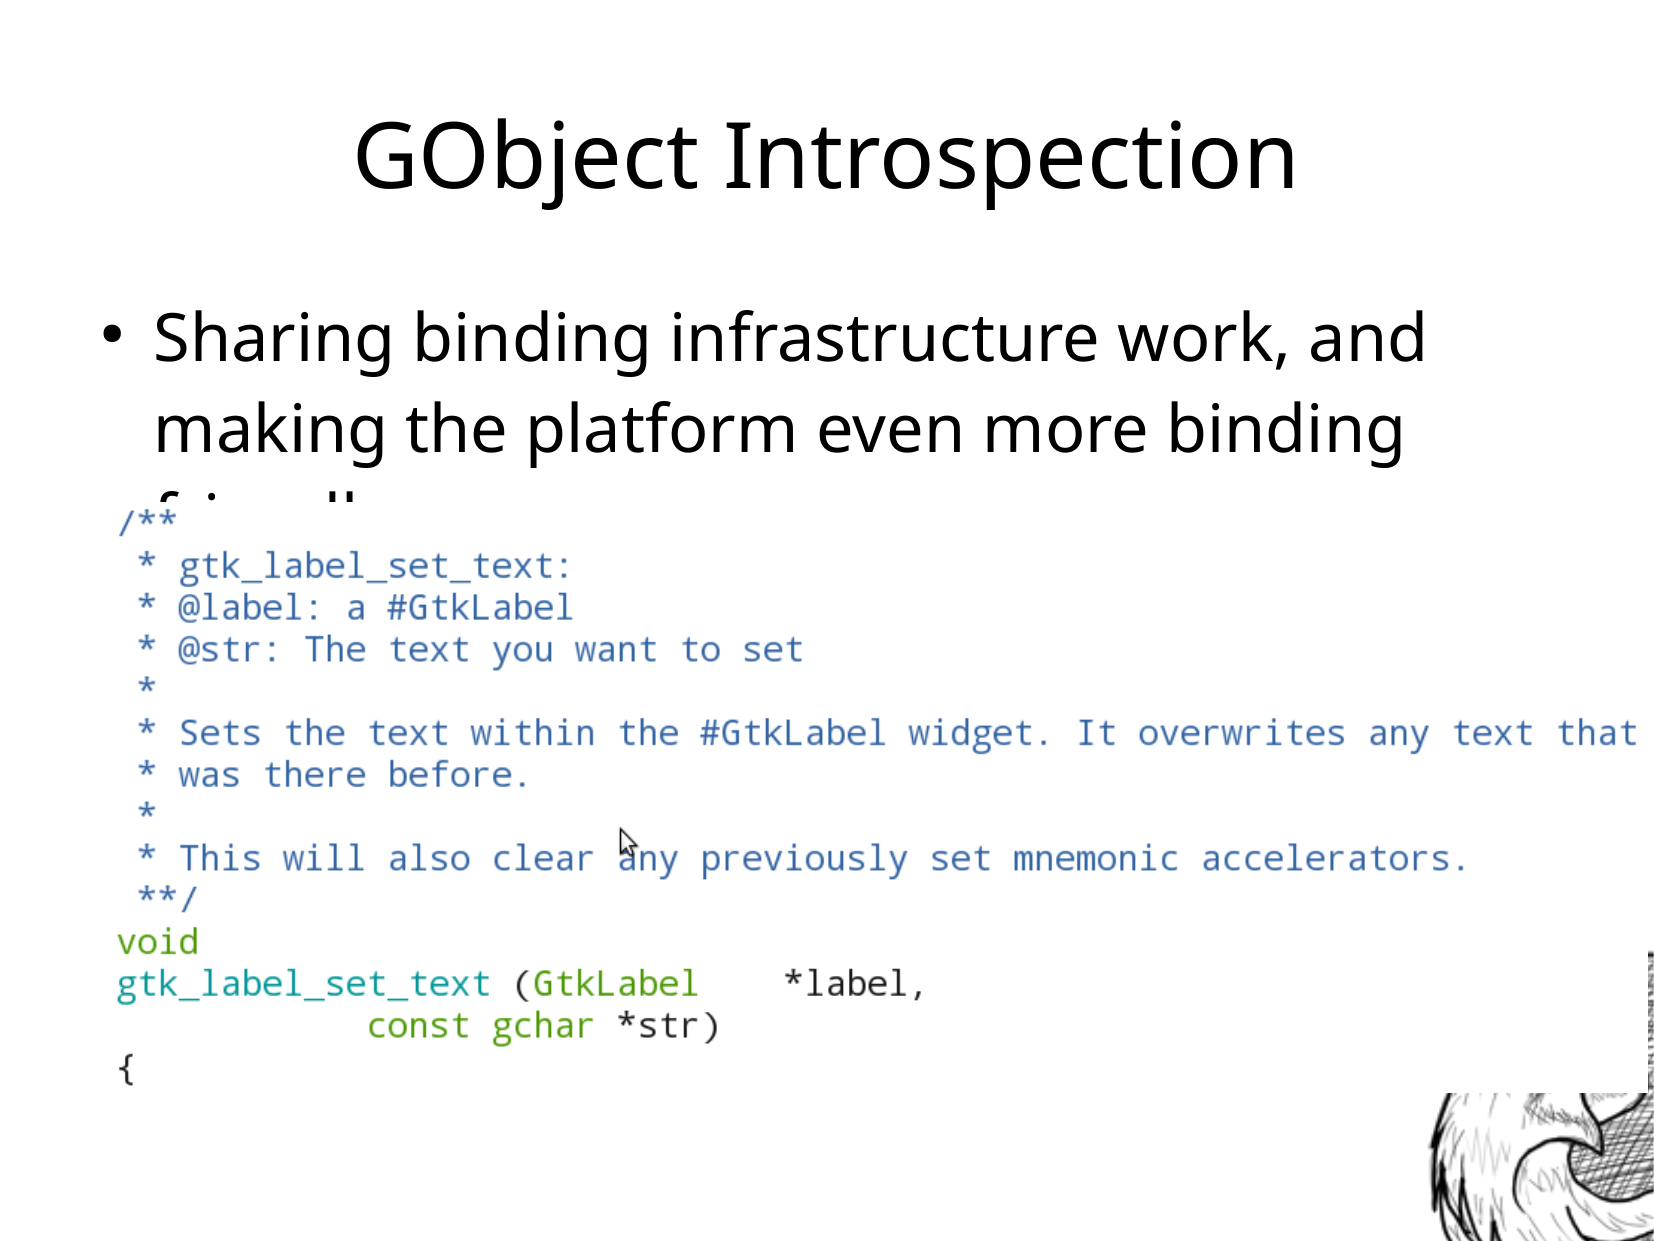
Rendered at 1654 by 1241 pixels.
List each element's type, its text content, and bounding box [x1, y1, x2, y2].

title GObject Introspection [82, 49, 1571, 257]
list Sharing binding infrastructure work, and making the platform even more binding friendly [82, 290, 1571, 502]
picture [112, 502, 1654, 1241]
